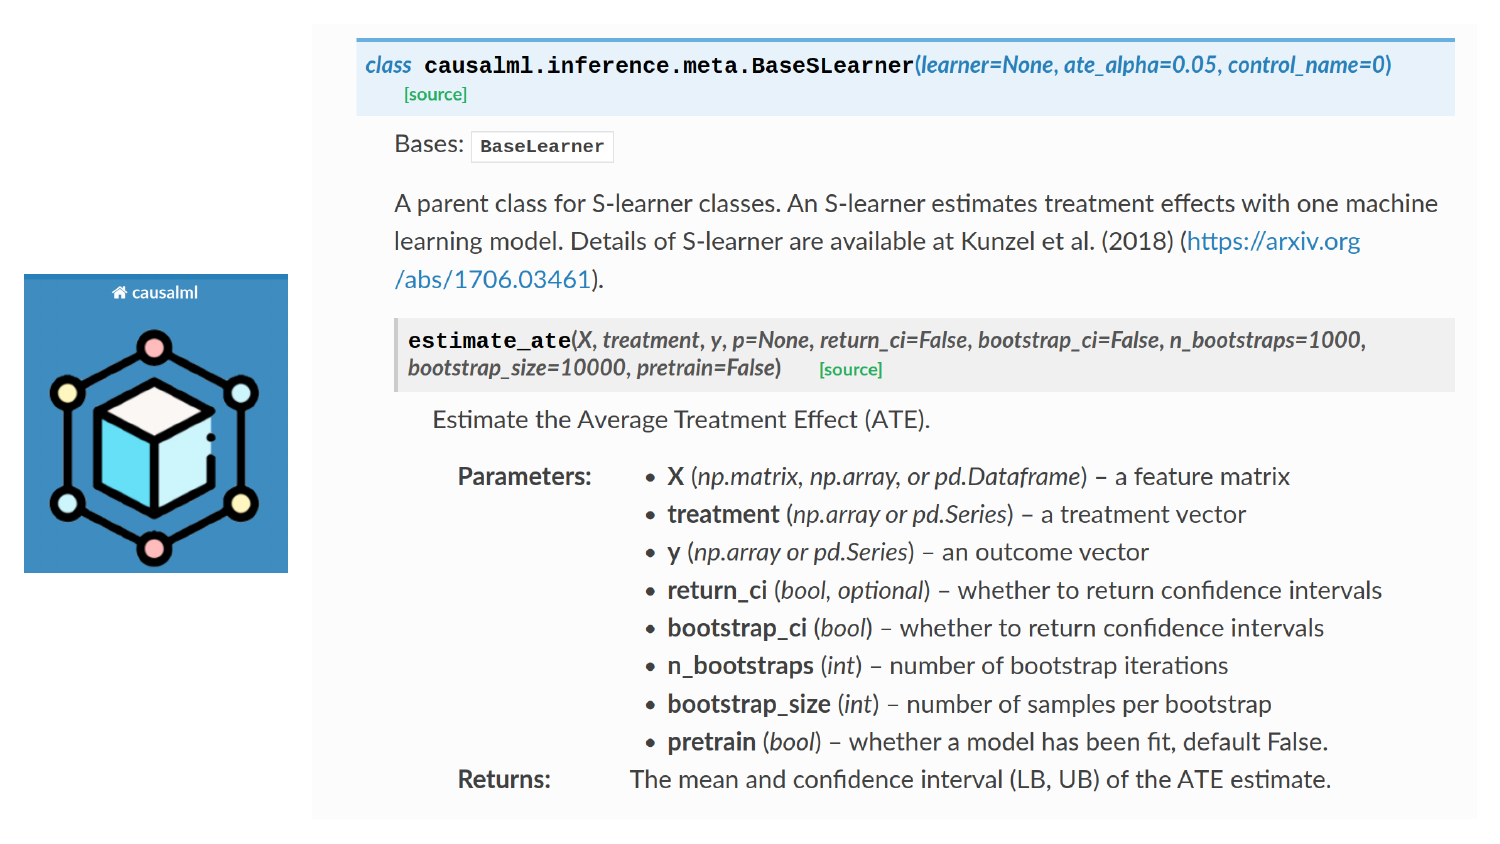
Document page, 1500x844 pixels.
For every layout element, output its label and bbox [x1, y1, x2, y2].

picture [312, 24, 1477, 819]
picture [24, 274, 288, 573]
